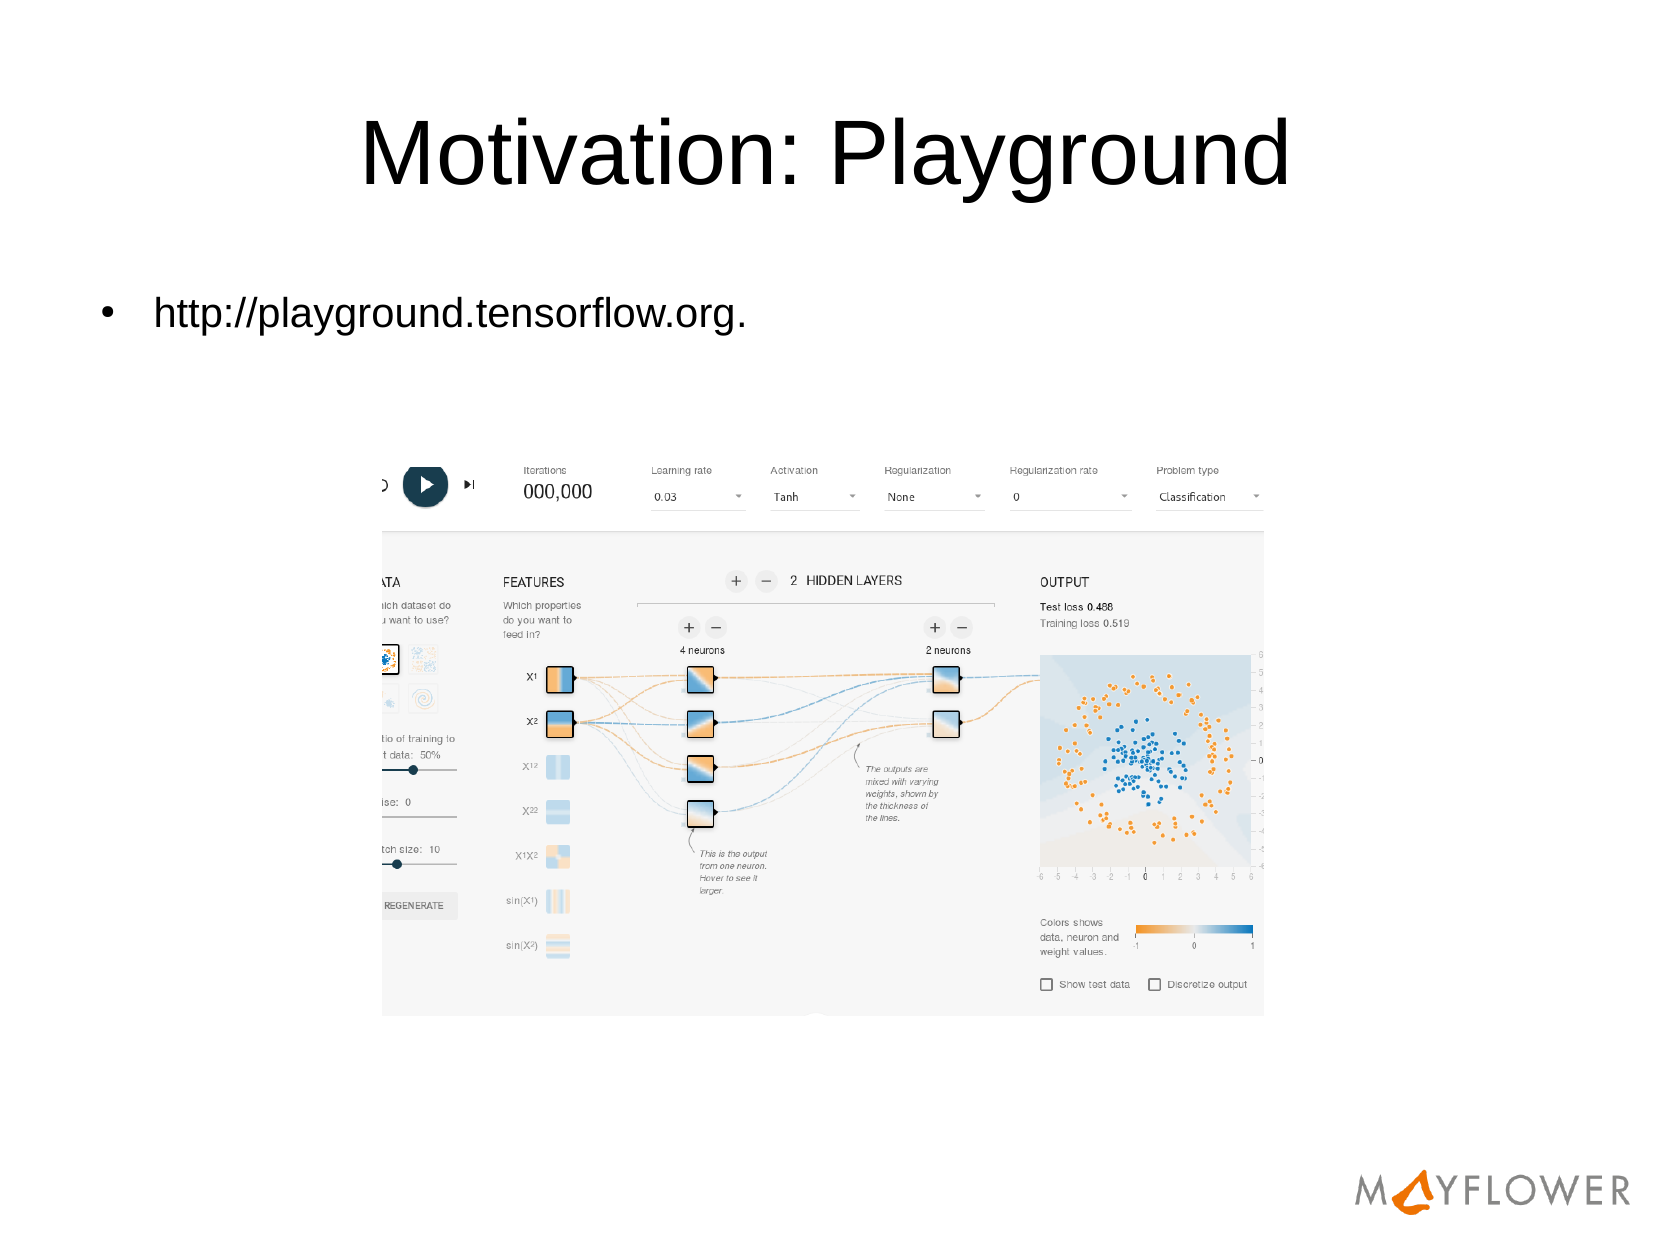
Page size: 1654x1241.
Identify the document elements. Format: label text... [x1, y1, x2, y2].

list http://playground.tensorflow.org. [82, 290, 1571, 1010]
title Motivation: Playground [82, 49, 1571, 257]
picture [1355, 1169, 1630, 1215]
picture [382, 467, 1264, 1016]
